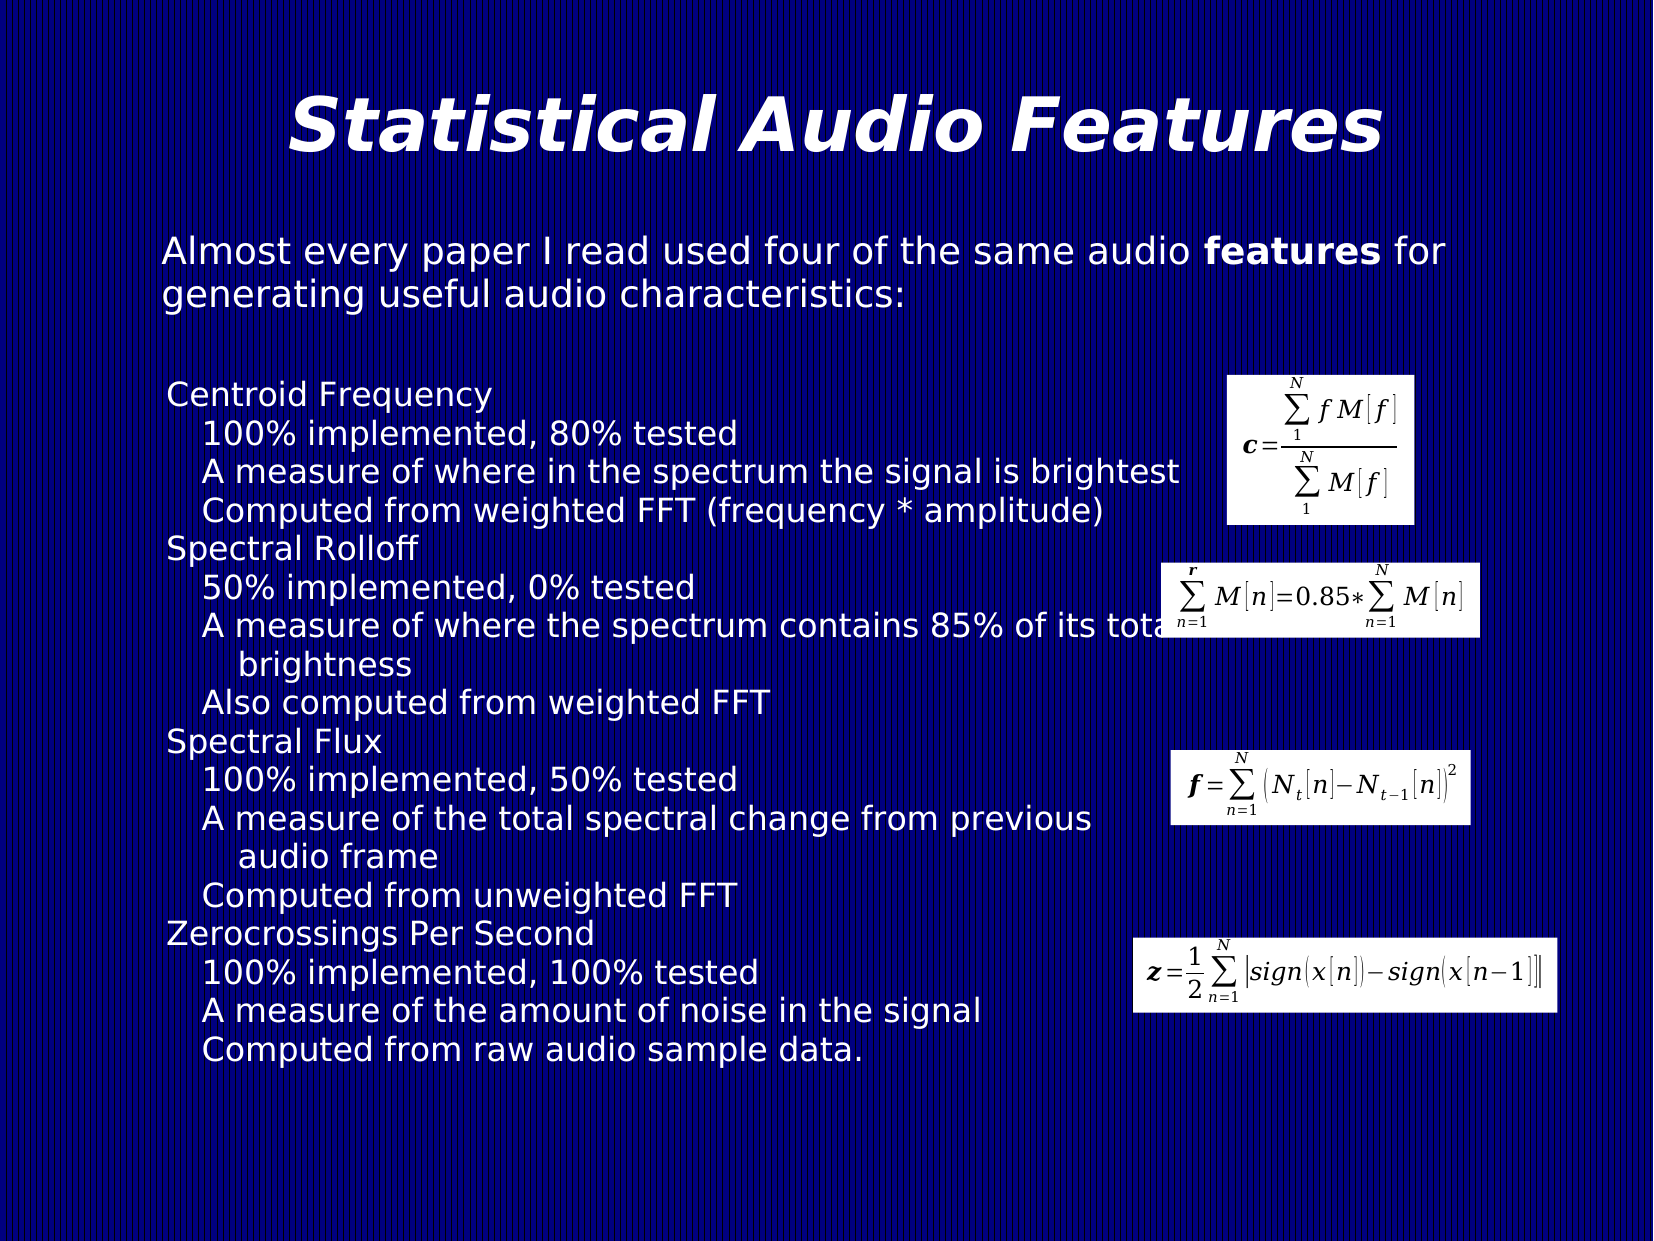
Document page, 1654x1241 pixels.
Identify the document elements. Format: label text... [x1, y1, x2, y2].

chart [1139, 937, 1552, 1007]
text_box [1133, 937, 1558, 1013]
chart [1170, 562, 1469, 632]
text_box Almost every paper I read used four of the same audio features for generating useful audio characteristics: [146, 222, 1497, 325]
text_box Centroid Frequency 100% implemented, 80% tested A measure of where in the spectrum the signal is brightest Computed from weighted FFT (frequency * amplitude) Spectral Rolloff 50% implemented, 0% tested A measure of where the spectrum contains 85% of its total brightness Also computed from weighted FFT Spectral Flux 100% implemented, 50% tested A measure of the total spectral change from previous audio frame Computed from unweighted FFT Zerocrossings Per Second 100% implemented, 100% tested A measure of the amount of noise in the signal Computed from raw audio sample data. [151, 368, 1202, 1115]
text_box [1170, 750, 1471, 826]
chart [1180, 750, 1464, 820]
text_box Statistical Audio Features [273, 75, 1380, 178]
text_box [1161, 562, 1480, 638]
chart [1236, 374, 1406, 518]
text_box [1226, 374, 1415, 525]
